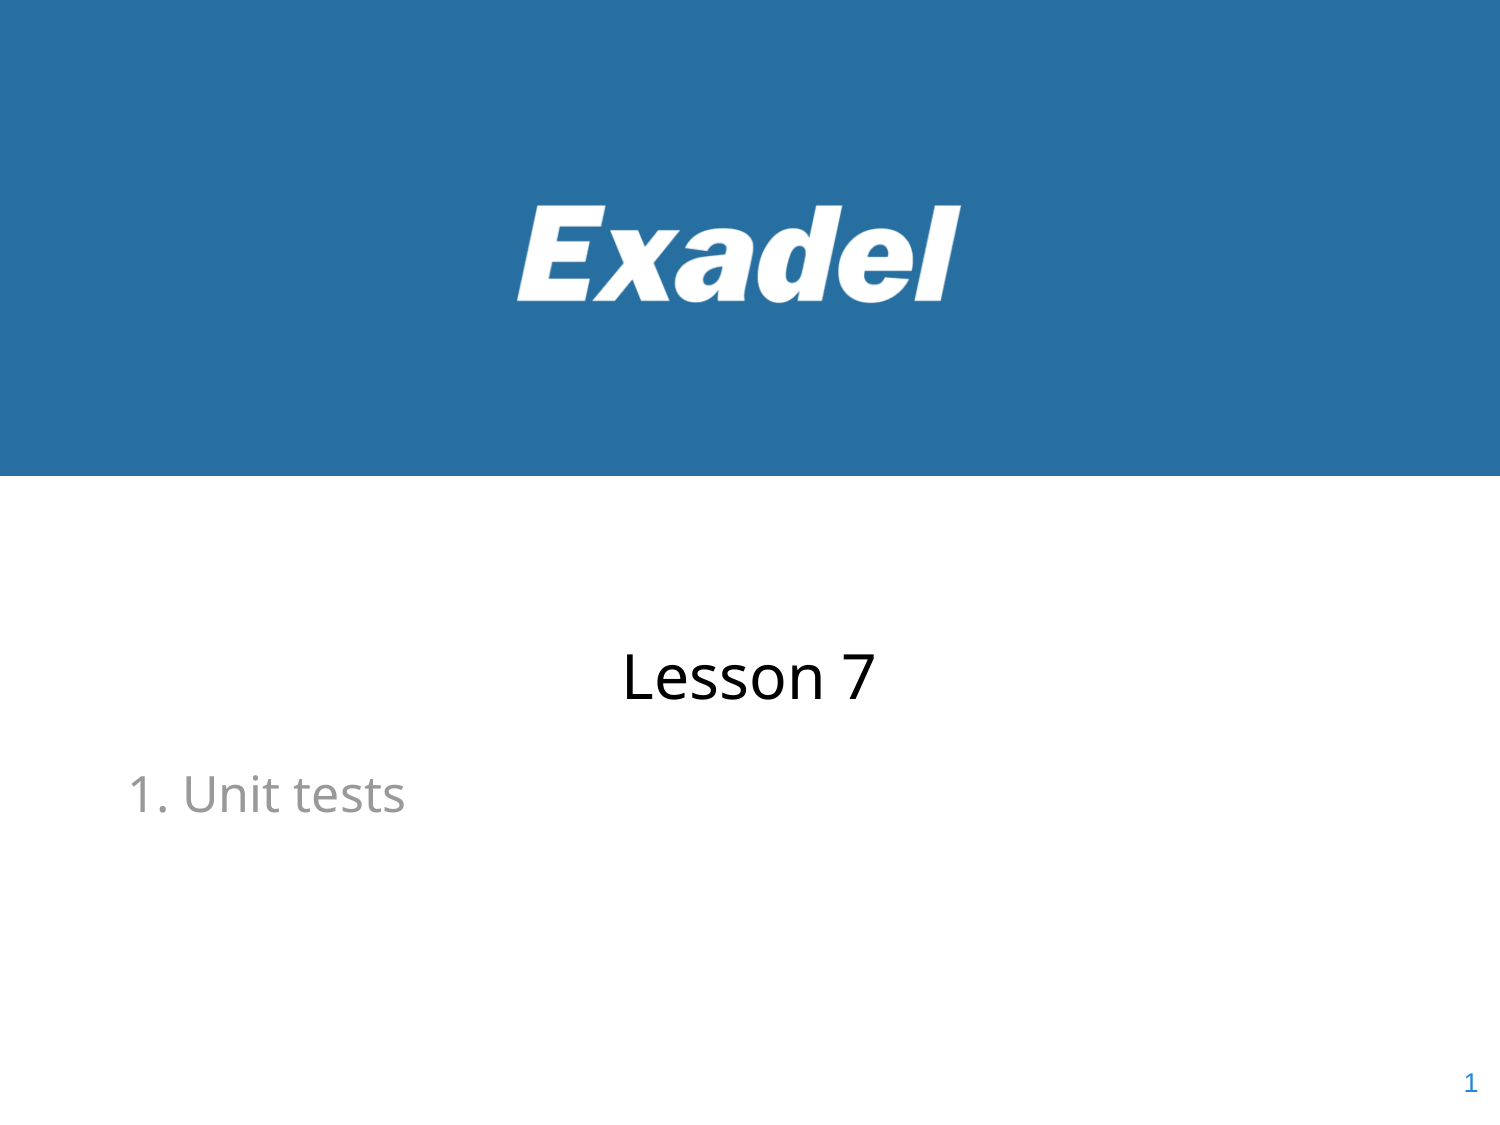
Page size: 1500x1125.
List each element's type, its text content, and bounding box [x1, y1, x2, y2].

picture [364, 136, 1136, 371]
slide_number <number> [1403, 1038, 1494, 1125]
subtitle 1. Unit tests [112, 747, 1388, 917]
title Lesson 7 [112, 612, 1388, 728]
